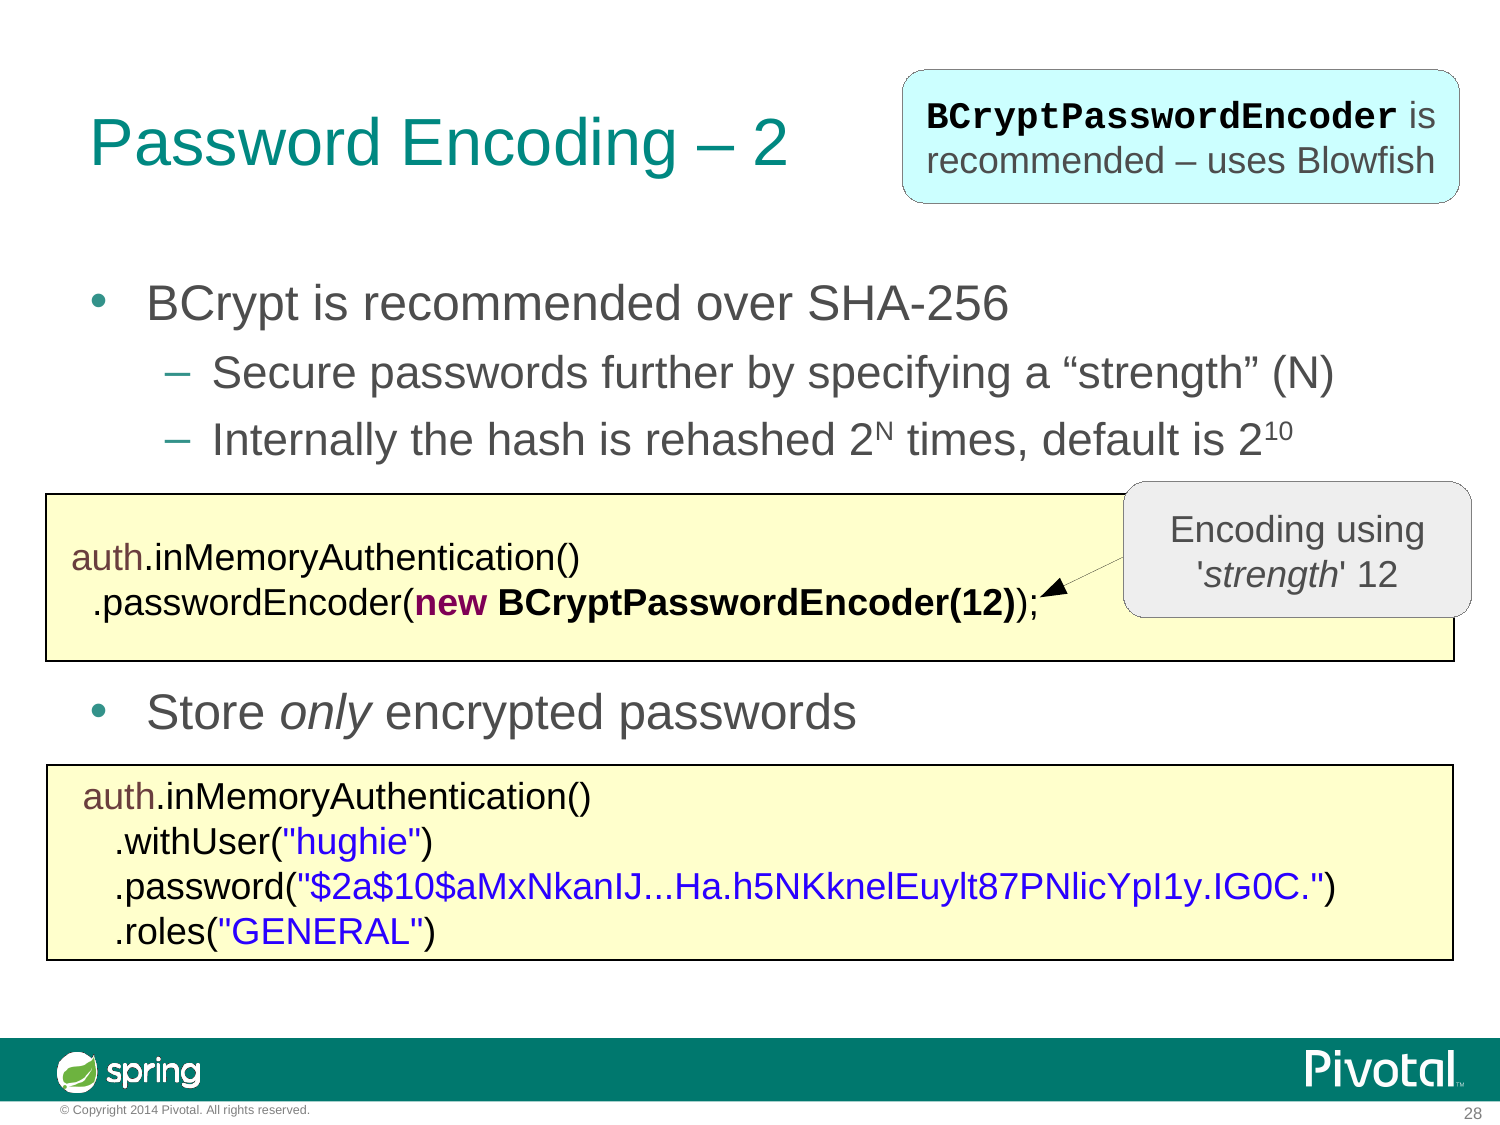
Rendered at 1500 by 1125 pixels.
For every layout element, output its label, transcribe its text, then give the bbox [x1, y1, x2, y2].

title Password Encoding – 2 [75, 45, 1426, 233]
text_box Encoding using 'strength' 12 [1123, 481, 1472, 618]
text_box BCryptPasswordEncoder is recommended – uses Blowfish [902, 69, 1460, 204]
picture [1306, 1050, 1464, 1087]
text_box auth.inMemoryAuthentication() .withUser("hughie") .password("$2a$10$aMxNkanIJ...Ha.h5NKknelEuylt87PNlicYpI1y.IG0C.") .roles("GENERAL") [46, 764, 1454, 961]
picture [32, 1041, 210, 1103]
text_box auth.inMemoryAuthentication() .passwordEncoder(new BCryptPasswordEncoder(12)); [45, 493, 1455, 662]
list BCrypt is recommended over SHA-256 Secure passwords further by specifying a “strength” (N) Internally the hash is rehashed 2N times, default is 210 Store only encrypted passwords [75, 662, 1426, 764]
list BCrypt is recommended over SHA-256 Secure passwords further by specifying a “strength” (N) Internally the hash is rehashed 2N times, default is 210 Store only encrypted passwords [75, 262, 1426, 493]
